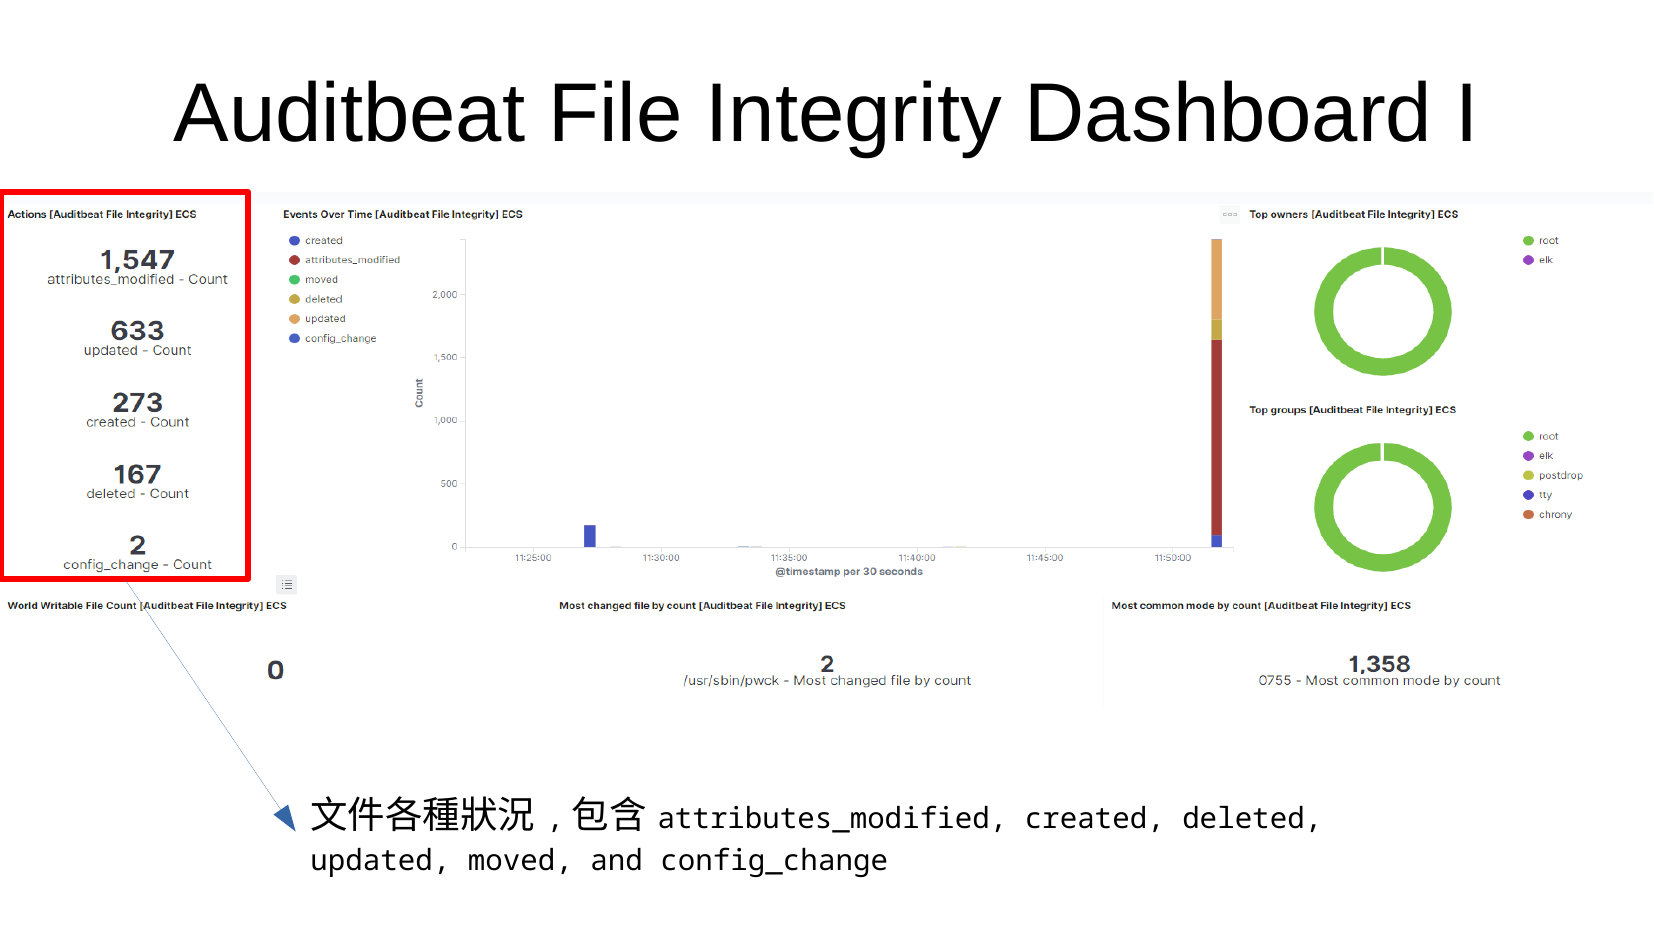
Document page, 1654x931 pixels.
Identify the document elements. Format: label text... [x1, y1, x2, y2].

picture [128, 192, 1654, 709]
text_box 文件各種狀況,包含attributes_modified, created, deleted, updated, moved, and config_change [295, 777, 1353, 877]
text_box Auditbeat File Integrity Dashboard I [85, 59, 1568, 192]
picture [1, 582, 211, 709]
picture [4, 195, 245, 576]
